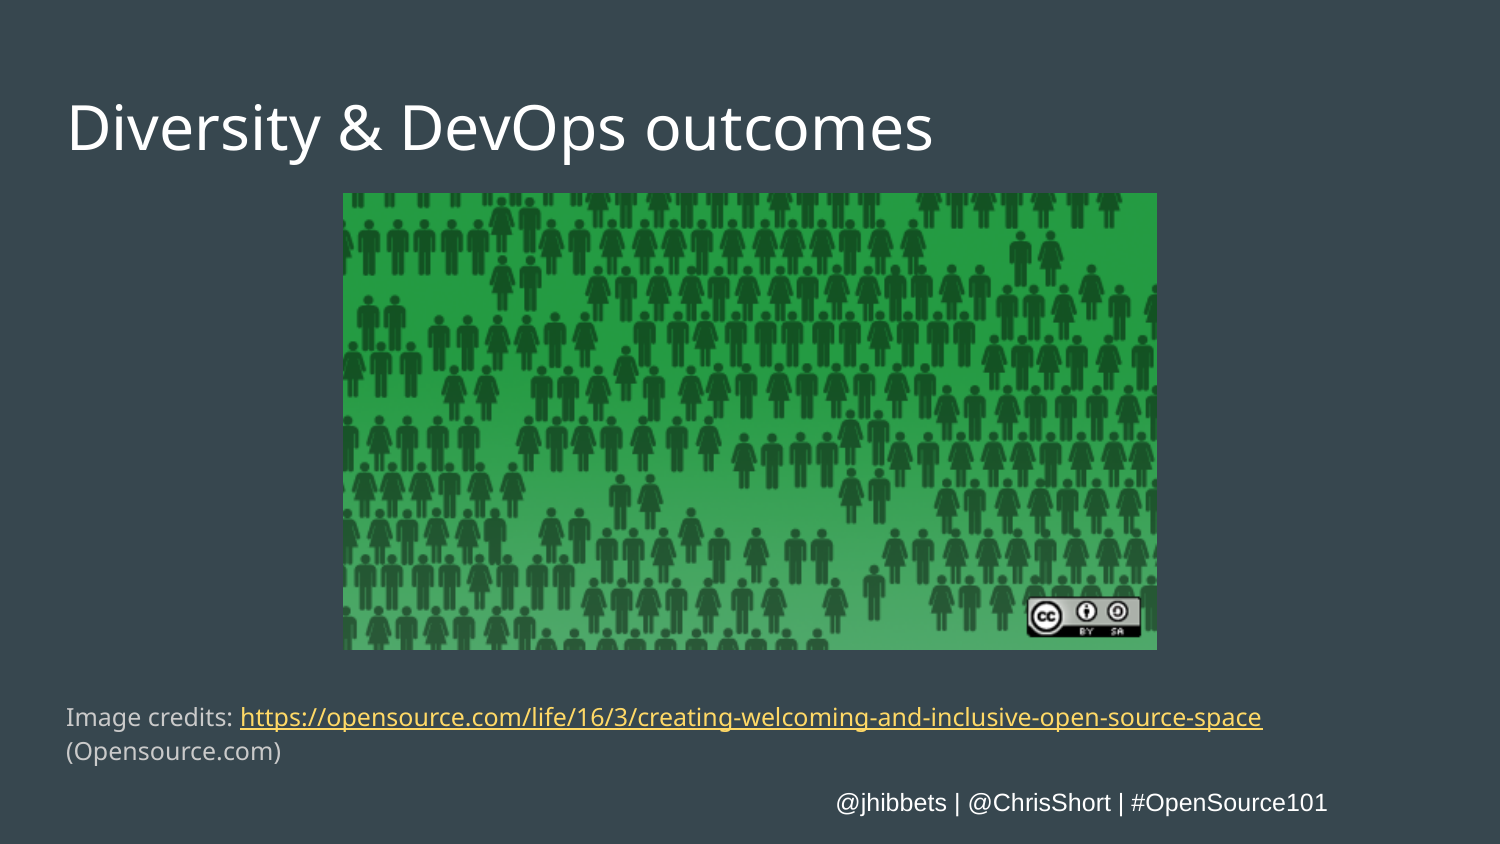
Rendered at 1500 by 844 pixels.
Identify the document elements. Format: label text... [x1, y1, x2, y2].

title Diversity & DevOps outcomes [51, 72, 1449, 167]
picture [343, 193, 1157, 650]
list Image credits: https://opensource.com/life/16/3/creating-welcoming-and-inclusive-open-source-space (Opensource.com) [51, 686, 1449, 750]
